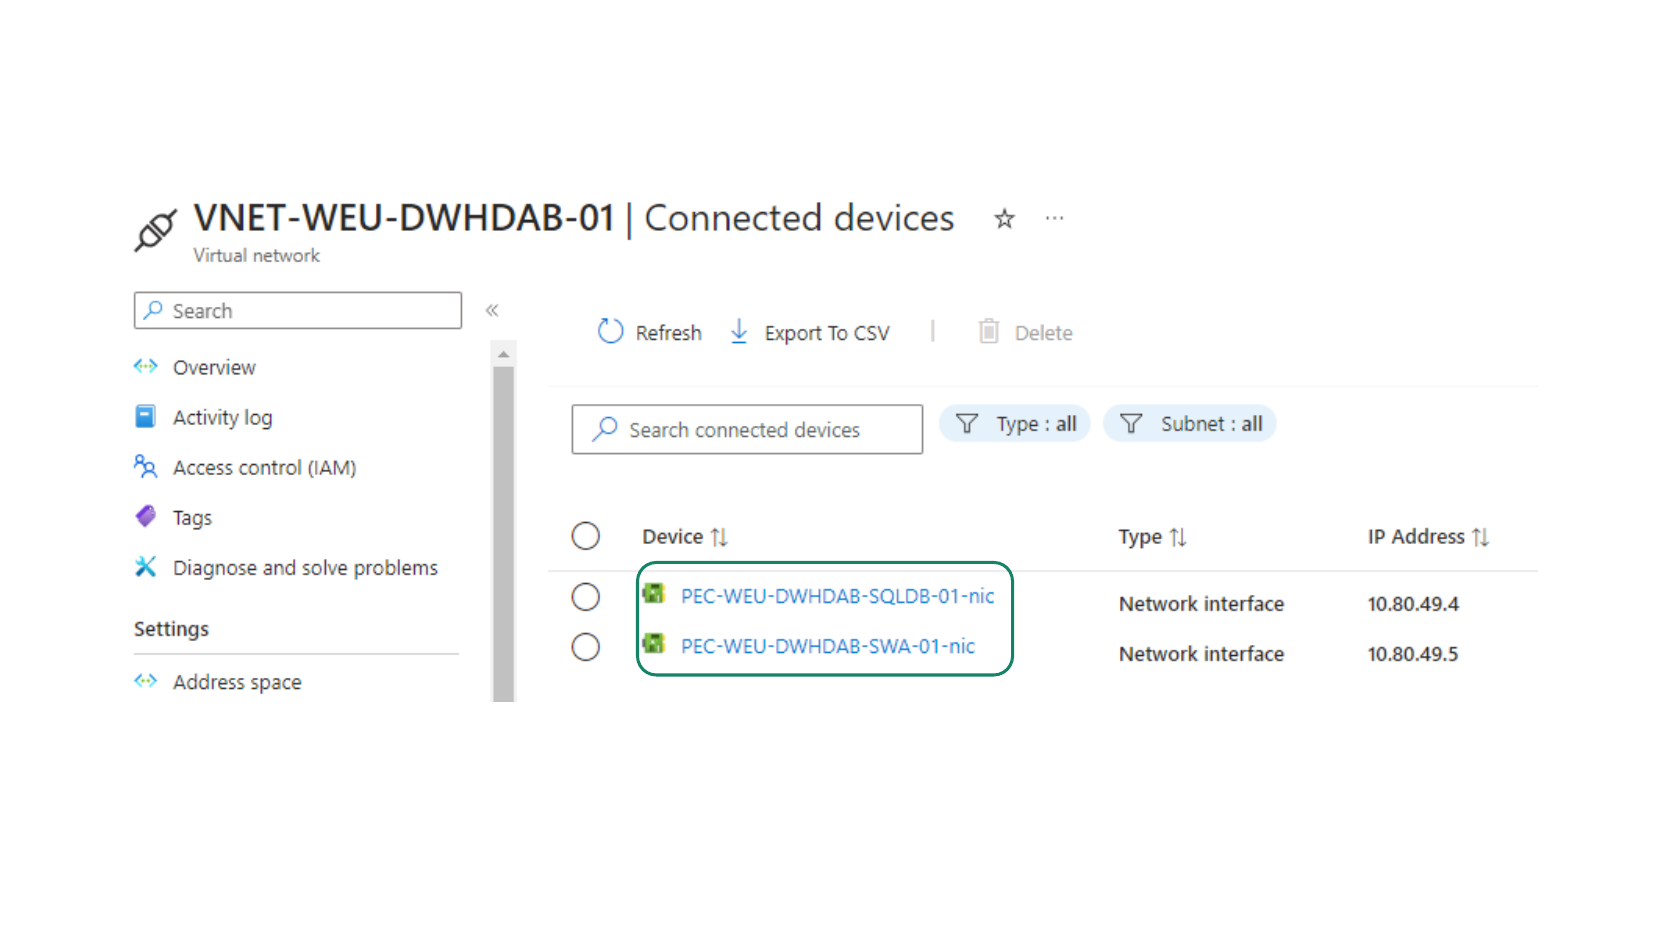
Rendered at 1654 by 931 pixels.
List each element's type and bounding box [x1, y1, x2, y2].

picture [117, 187, 1538, 702]
